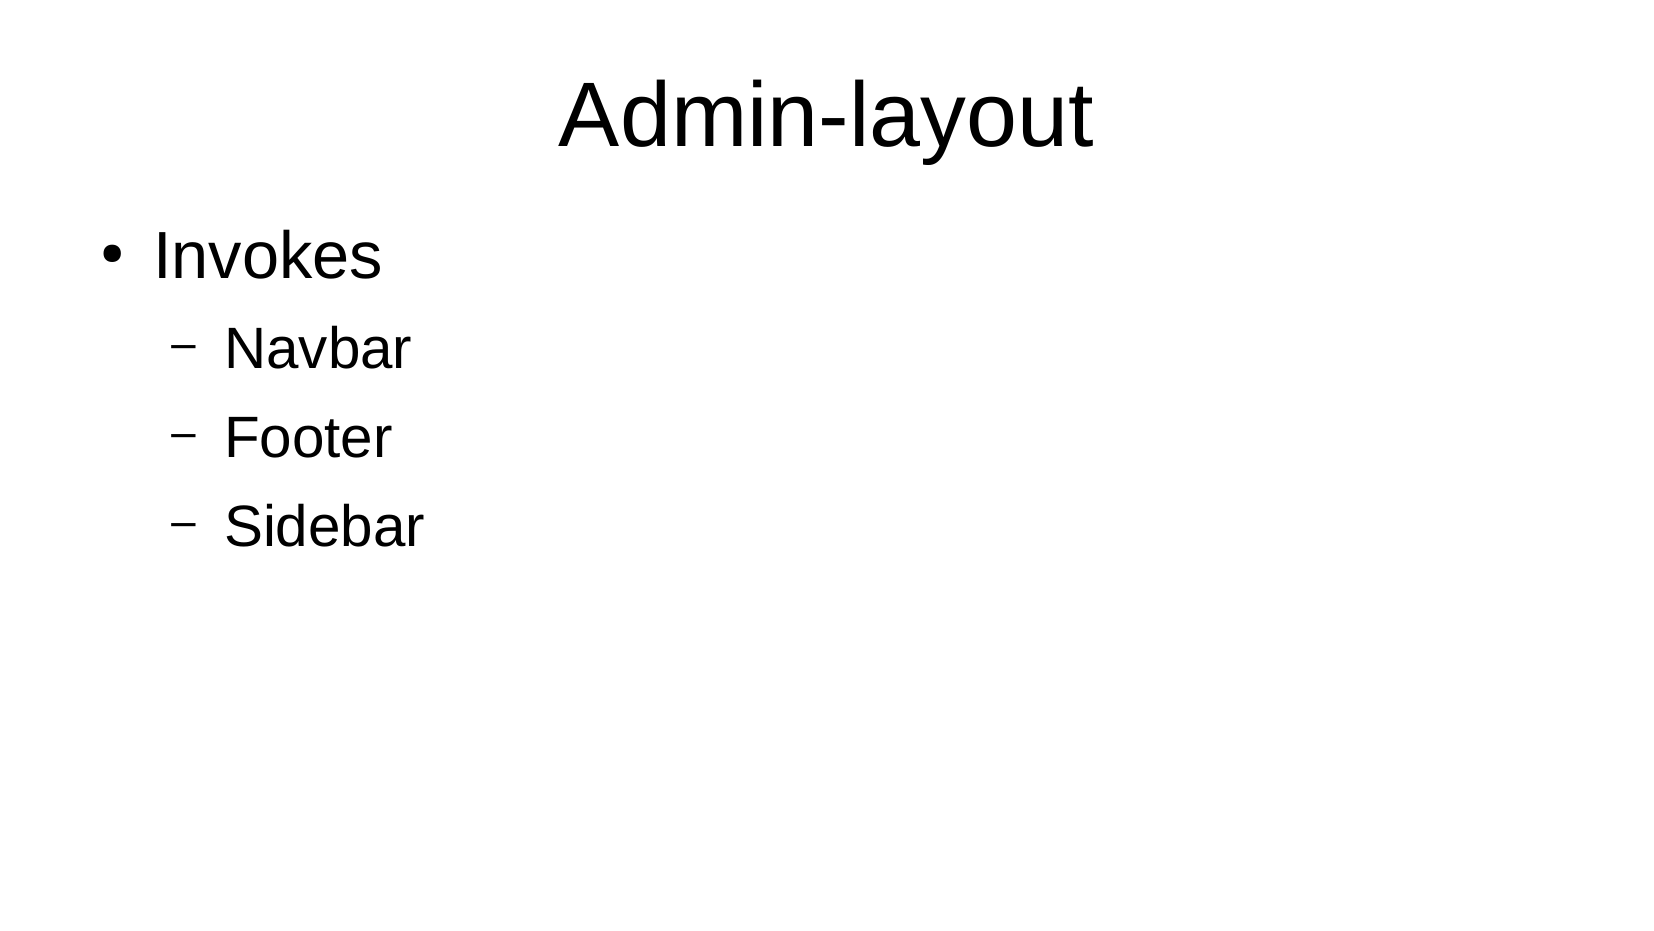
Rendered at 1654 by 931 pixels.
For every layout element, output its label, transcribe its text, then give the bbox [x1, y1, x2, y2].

list Invokes Navbar Footer Sidebar [82, 217, 1571, 758]
title Admin-layout [82, 37, 1571, 193]
